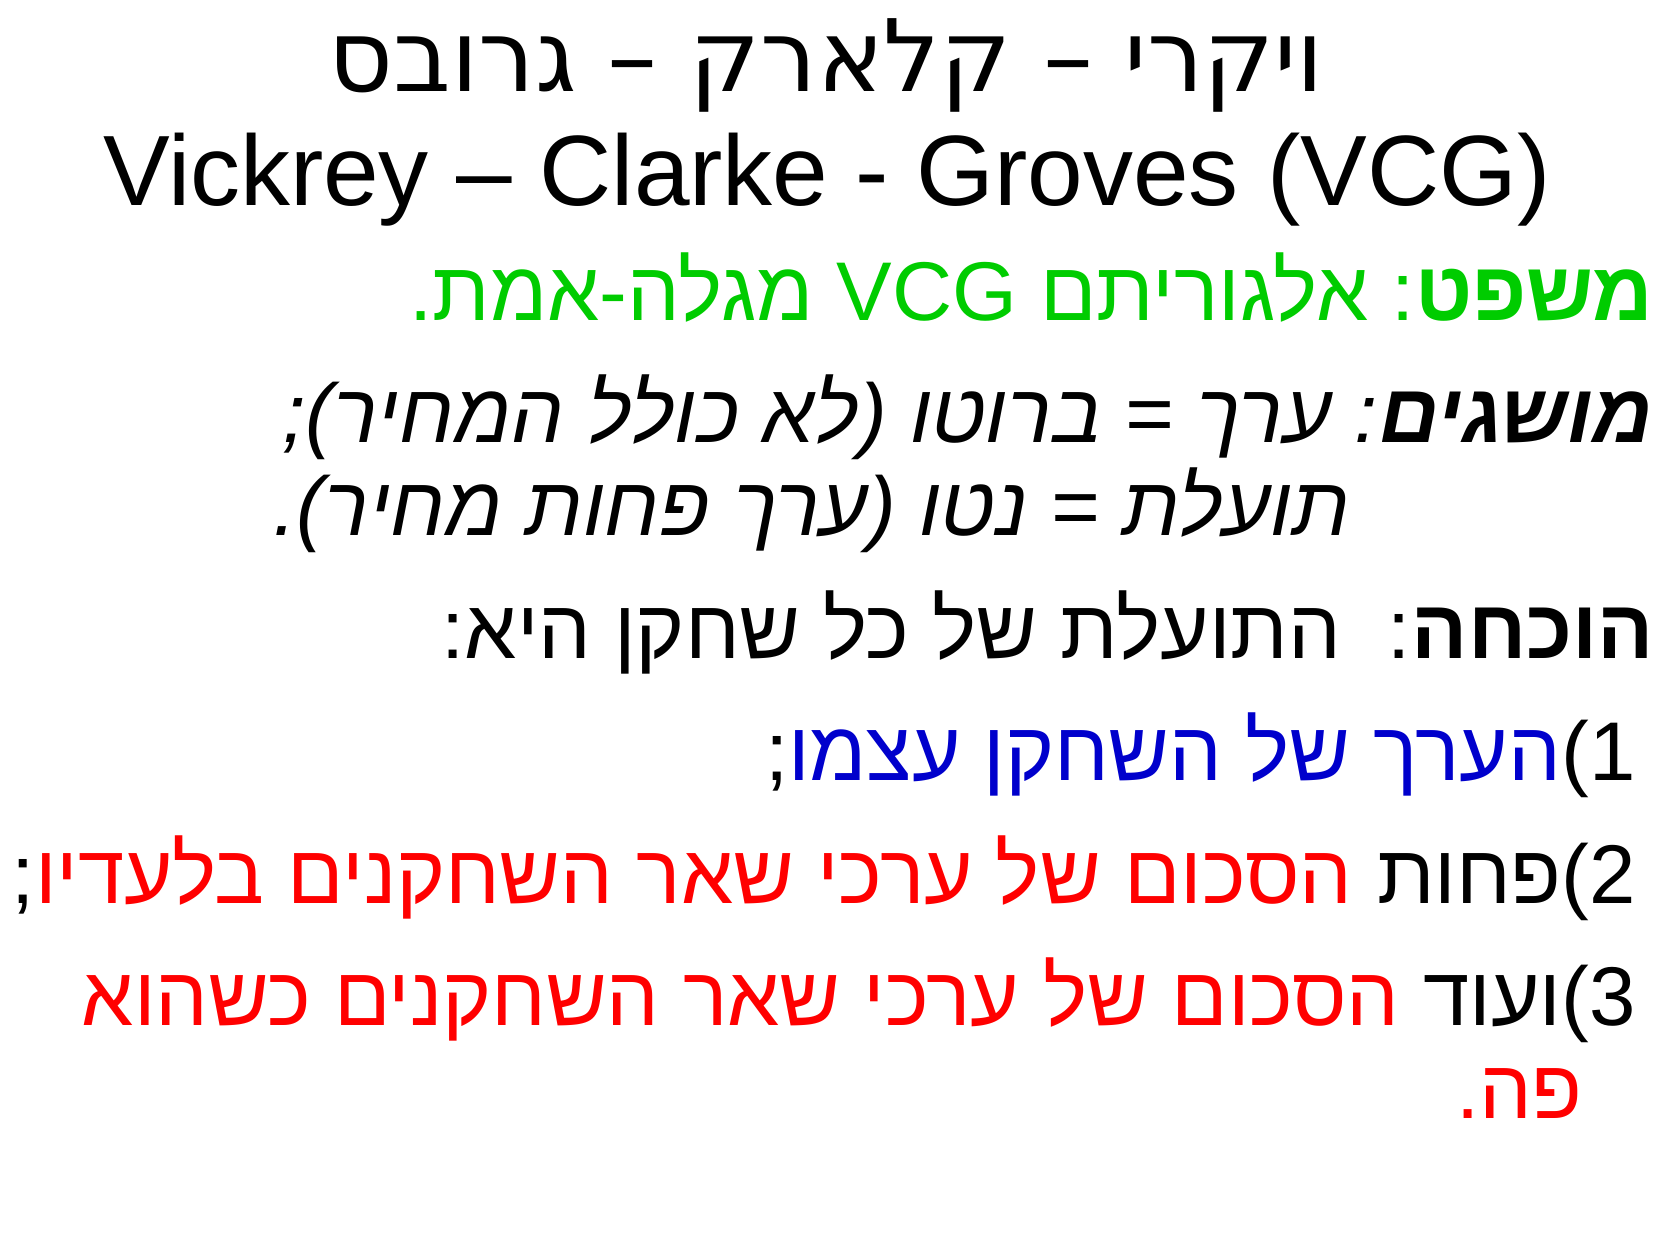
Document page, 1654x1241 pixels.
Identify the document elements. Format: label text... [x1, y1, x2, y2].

list משפט: אלגוריתם VCG מגלה-אמת. מושגים: ערך = ברוטו (לא כולל המחיר); תועלת = נטו (ערך פחות מחיר). הוכחה: התועלת של כל שחקן היא: הערך של השחקן עצמו; פחות הסכום של ערכי שאר השחקנים בלעדיו; ועוד הסכום של ערכי שאר השחקנים כשהוא פה. [0, 244, 1654, 1216]
title ויקרי – קלארק – גרובס Vickrey – Clarke - Groves (VCG) [0, 0, 1654, 227]
